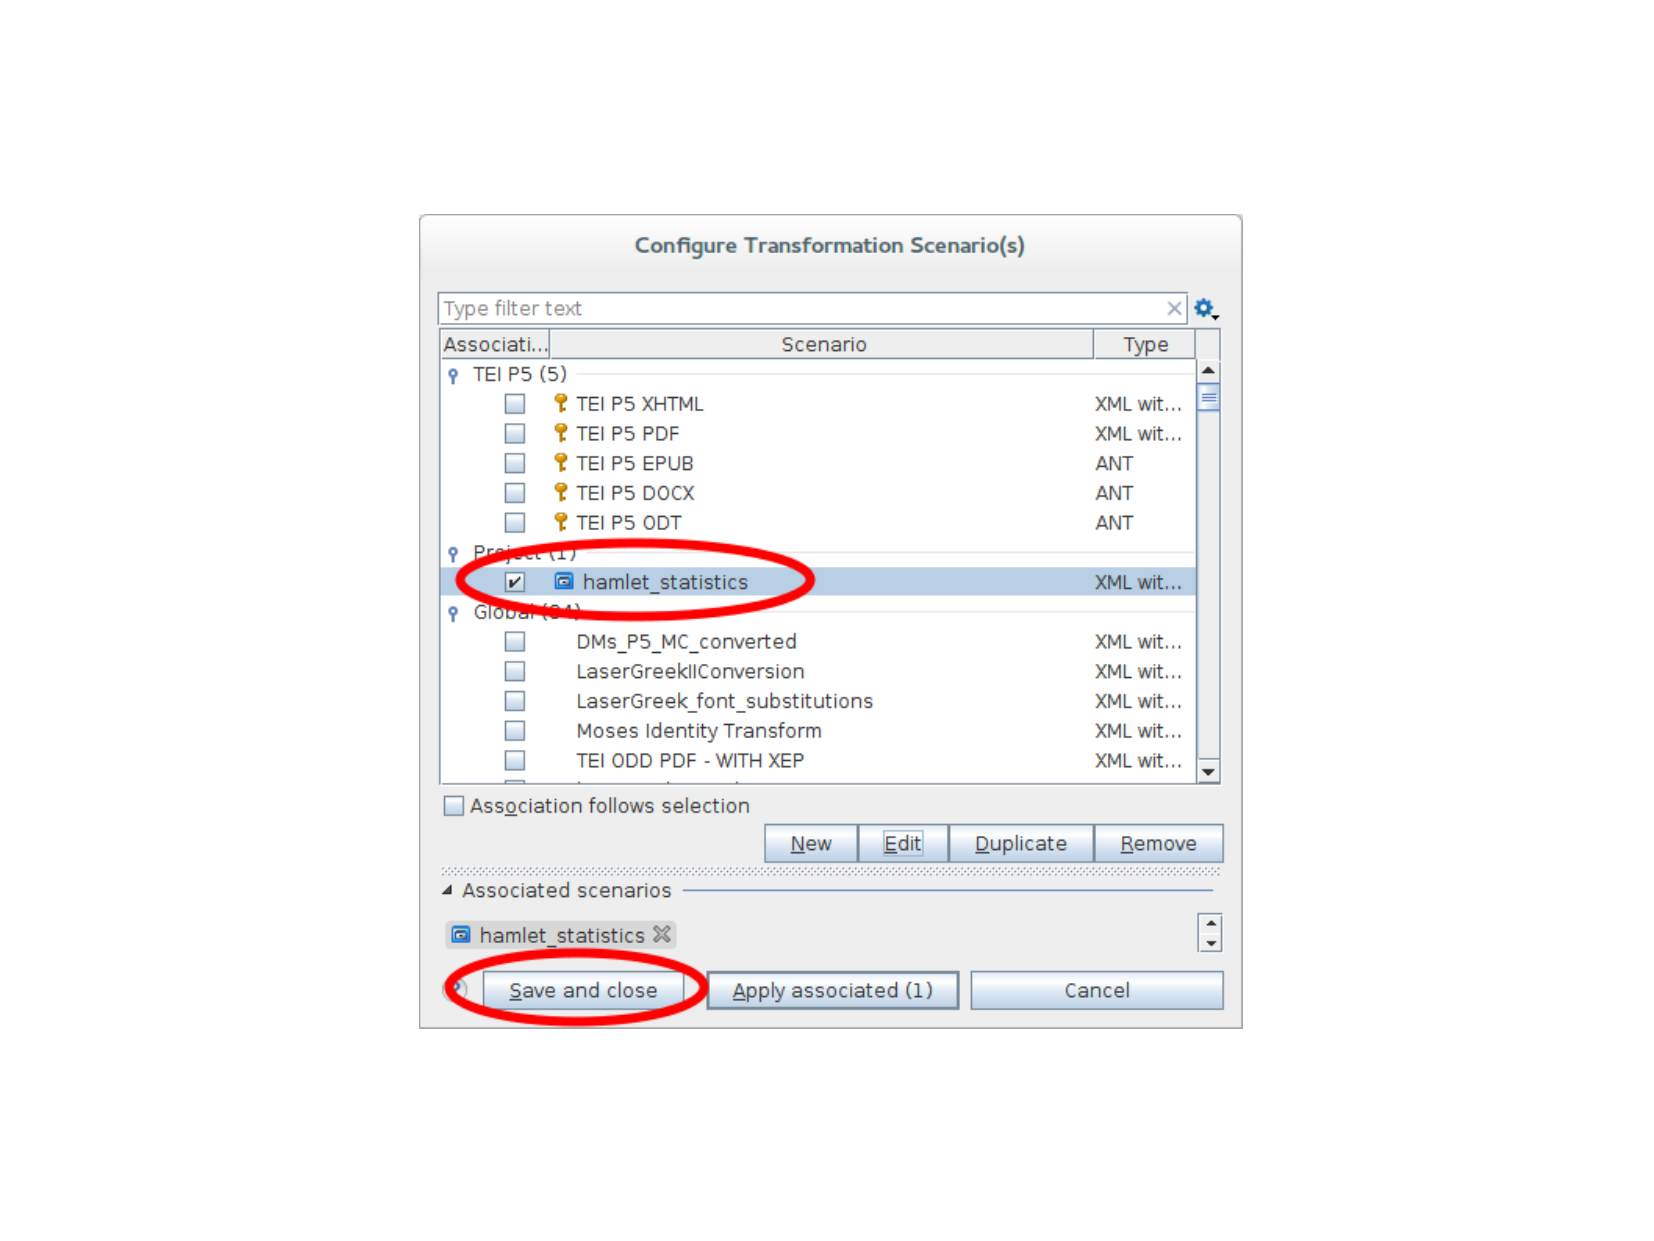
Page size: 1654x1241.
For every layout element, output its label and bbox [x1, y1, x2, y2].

picture [419, 214, 1243, 1029]
